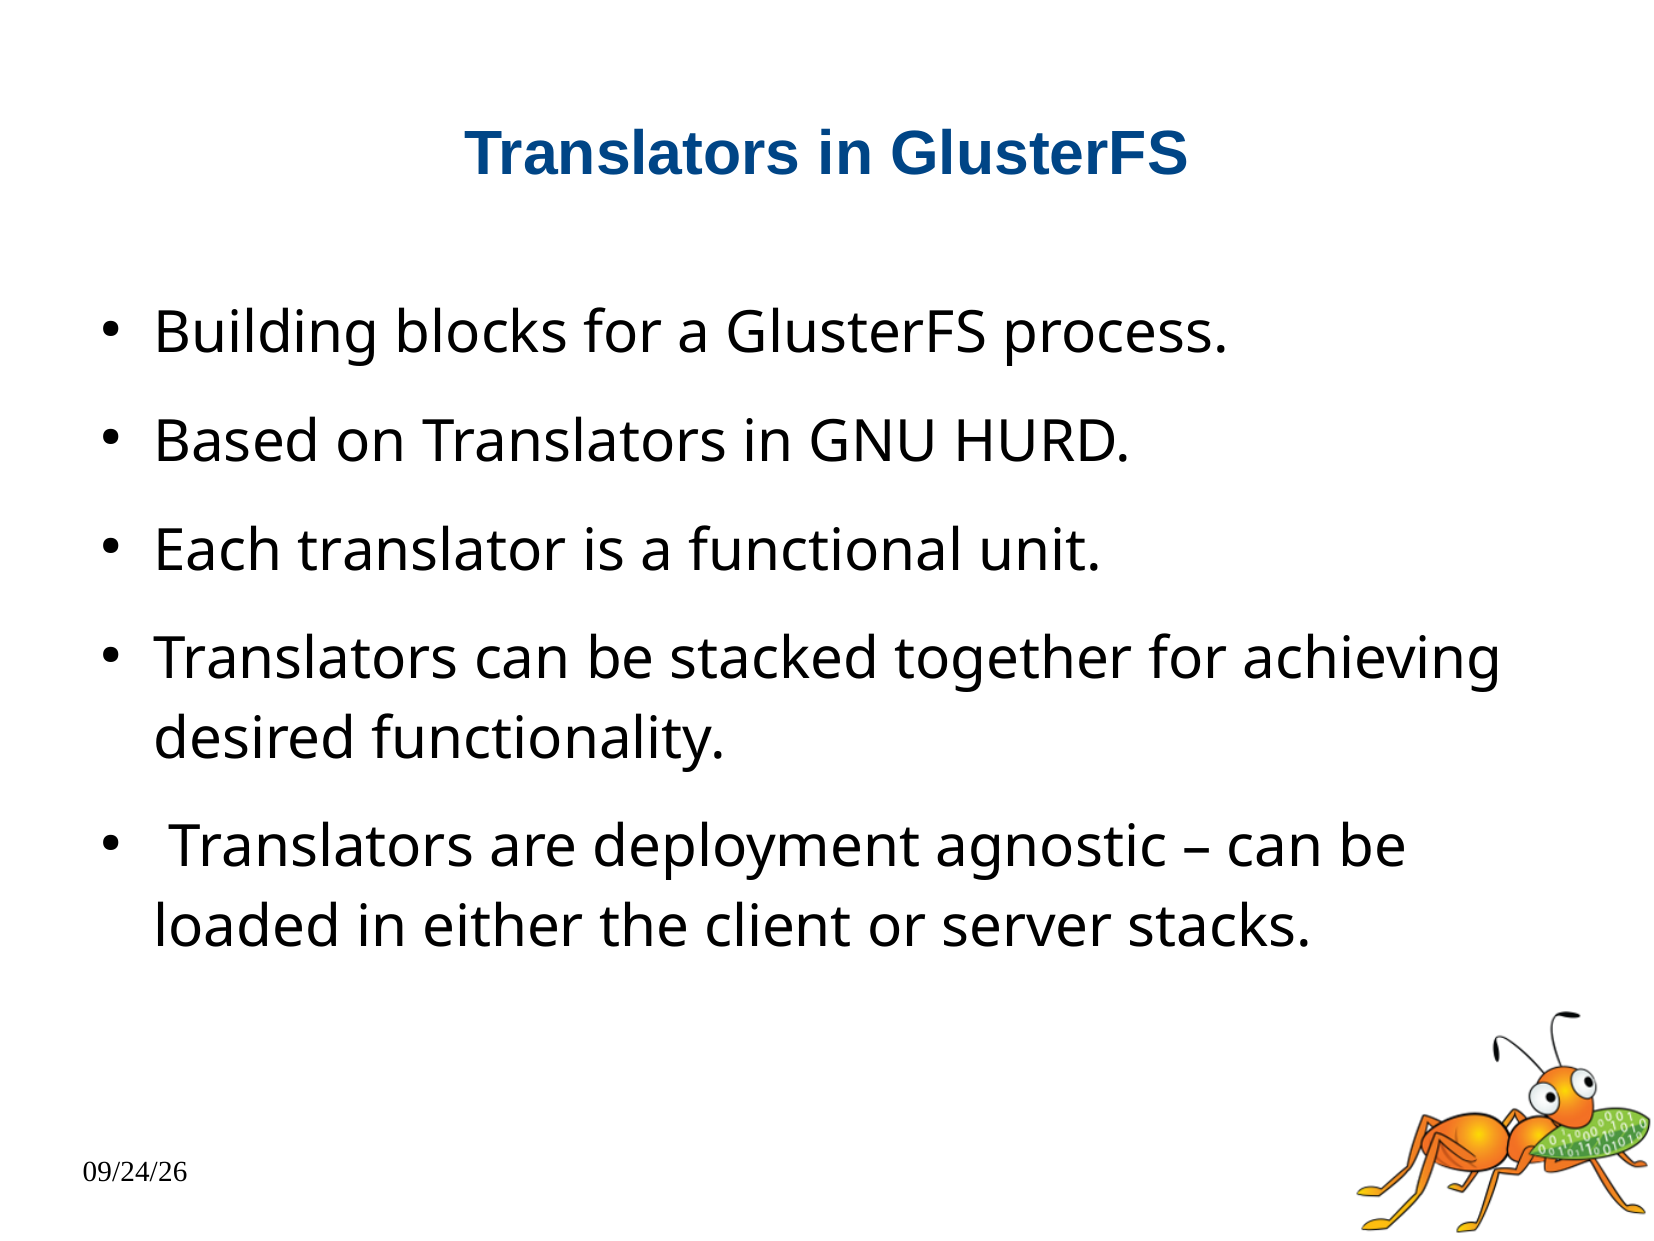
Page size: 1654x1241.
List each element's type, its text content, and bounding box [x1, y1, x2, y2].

list Building blocks for a GlusterFS process. Based on Translators in GNU HURD. Each translator is a functional unit. Translators can be stacked together for achieving desired functionality. Translators are deployment agnostic – can be loaded in either the client or server stacks. [82, 290, 1571, 1010]
picture [1353, 1009, 1654, 1235]
title Translators in GlusterFS [82, 49, 1571, 257]
